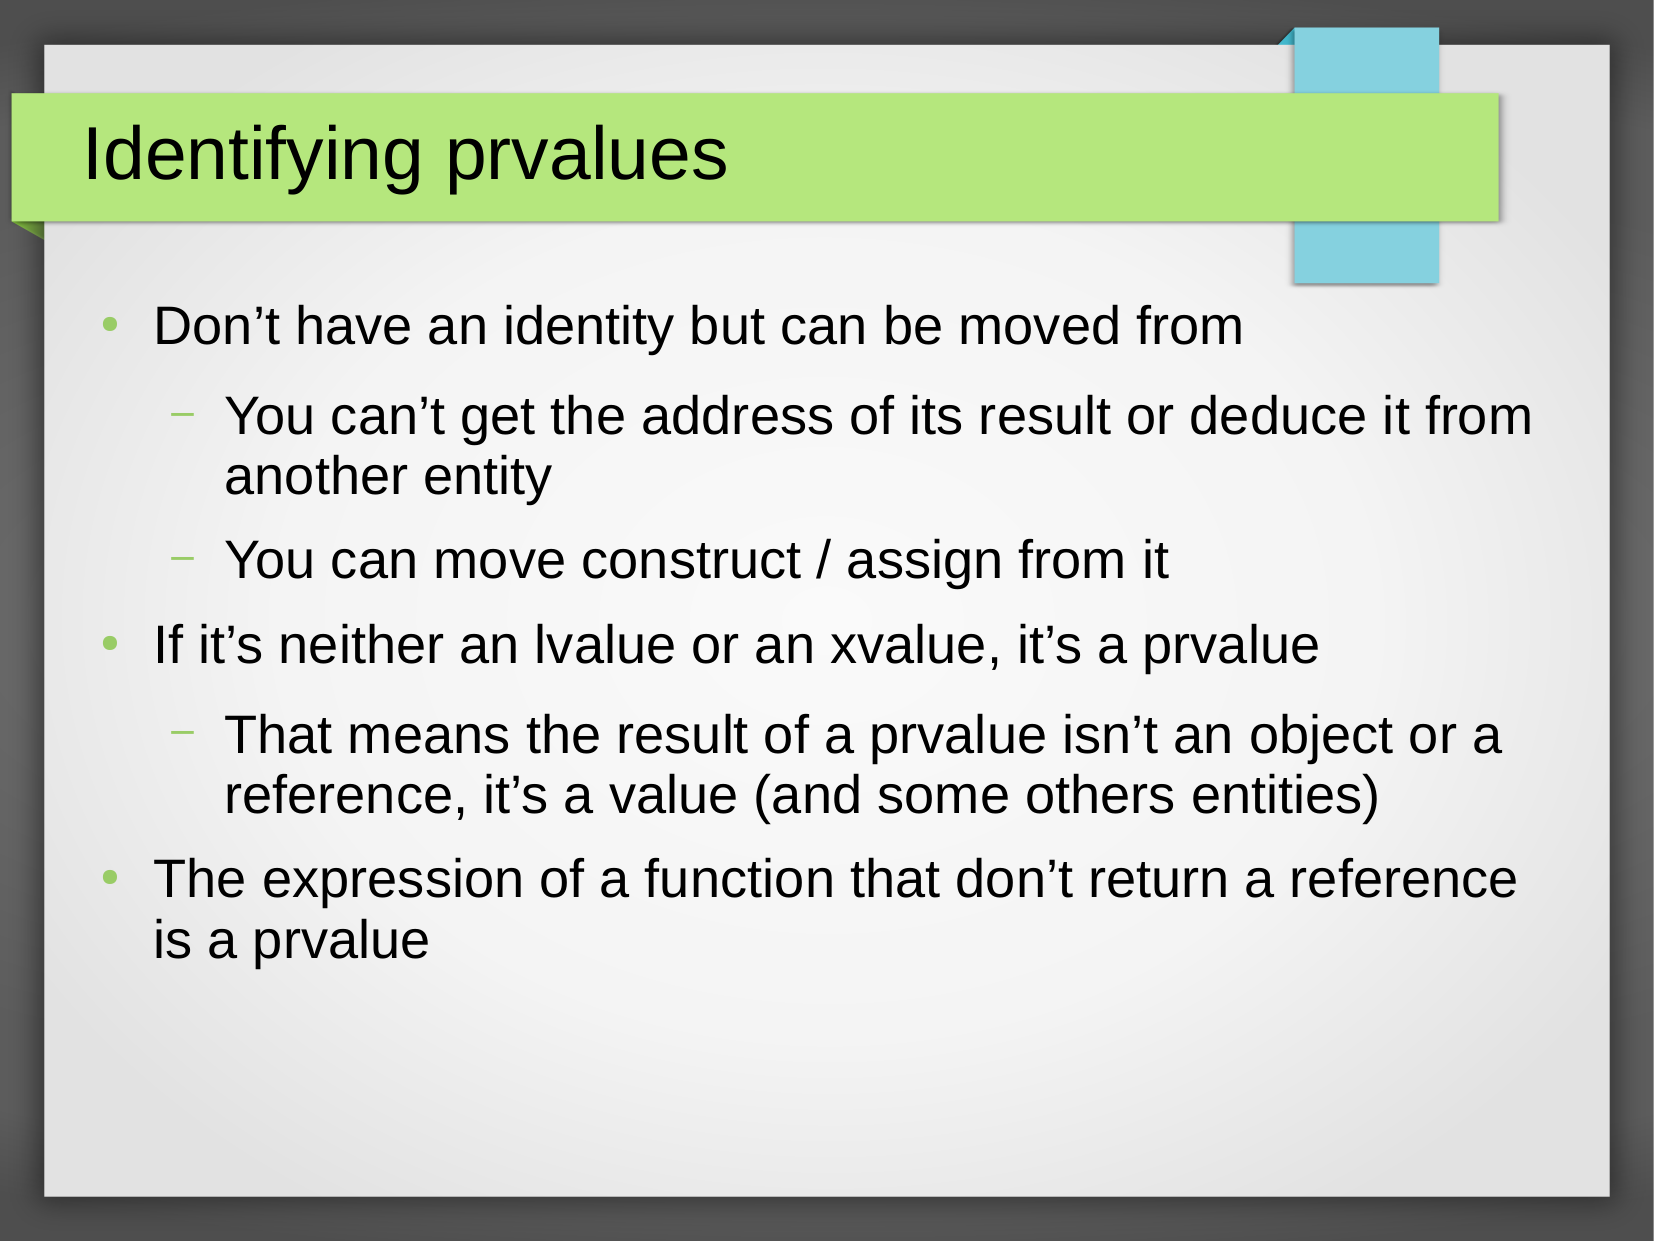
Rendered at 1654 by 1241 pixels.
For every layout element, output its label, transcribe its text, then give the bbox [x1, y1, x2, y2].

title Identifying prvalues [82, 94, 1264, 213]
picture [0, 0, 1654, 1241]
list Don’t have an identity but can be moved from You can’t get the address of its result or deduce it from another entity You can move construct / assign from it If it’s neither an lvalue or an xvalue, it’s a prvalue That means the result of a prvalue isn’t an object or a reference, it’s a value (and some others entities) The expression of a function that don’t return a reference is a prvalue [82, 295, 1571, 1134]
